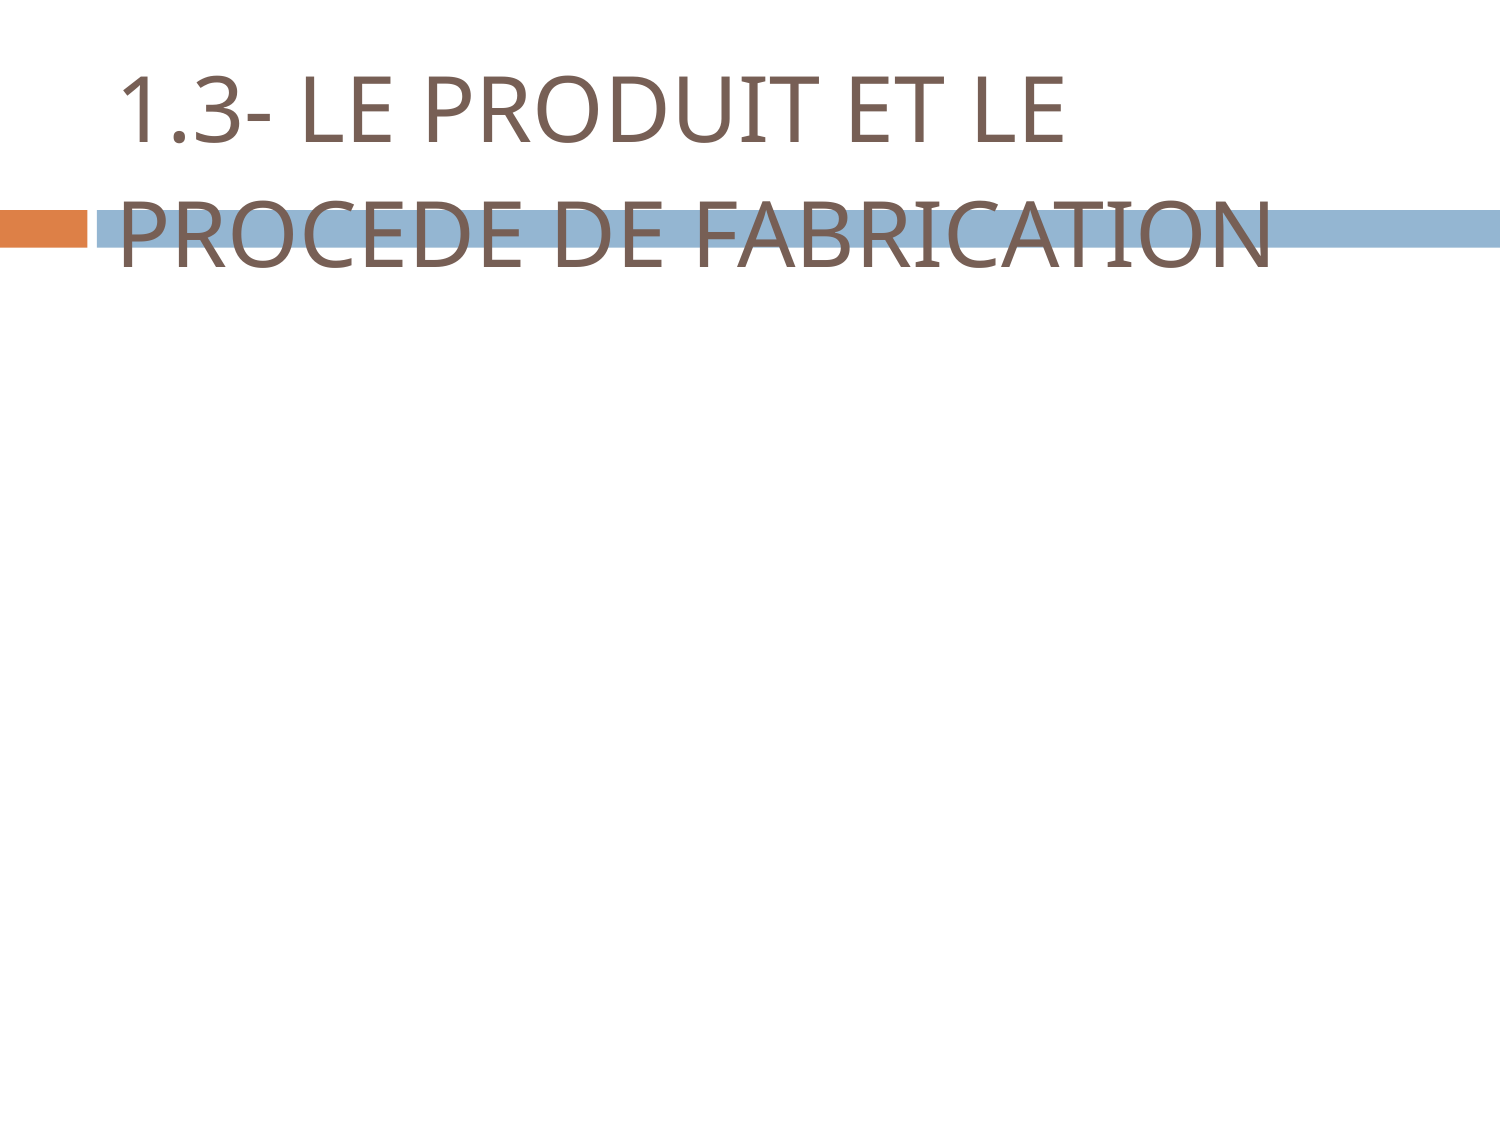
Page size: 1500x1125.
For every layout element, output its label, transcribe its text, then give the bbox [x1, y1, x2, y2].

title 1.3- LE PRODUIT ET LE PROCEDE DE FABRICATION [100, 37, 1439, 200]
